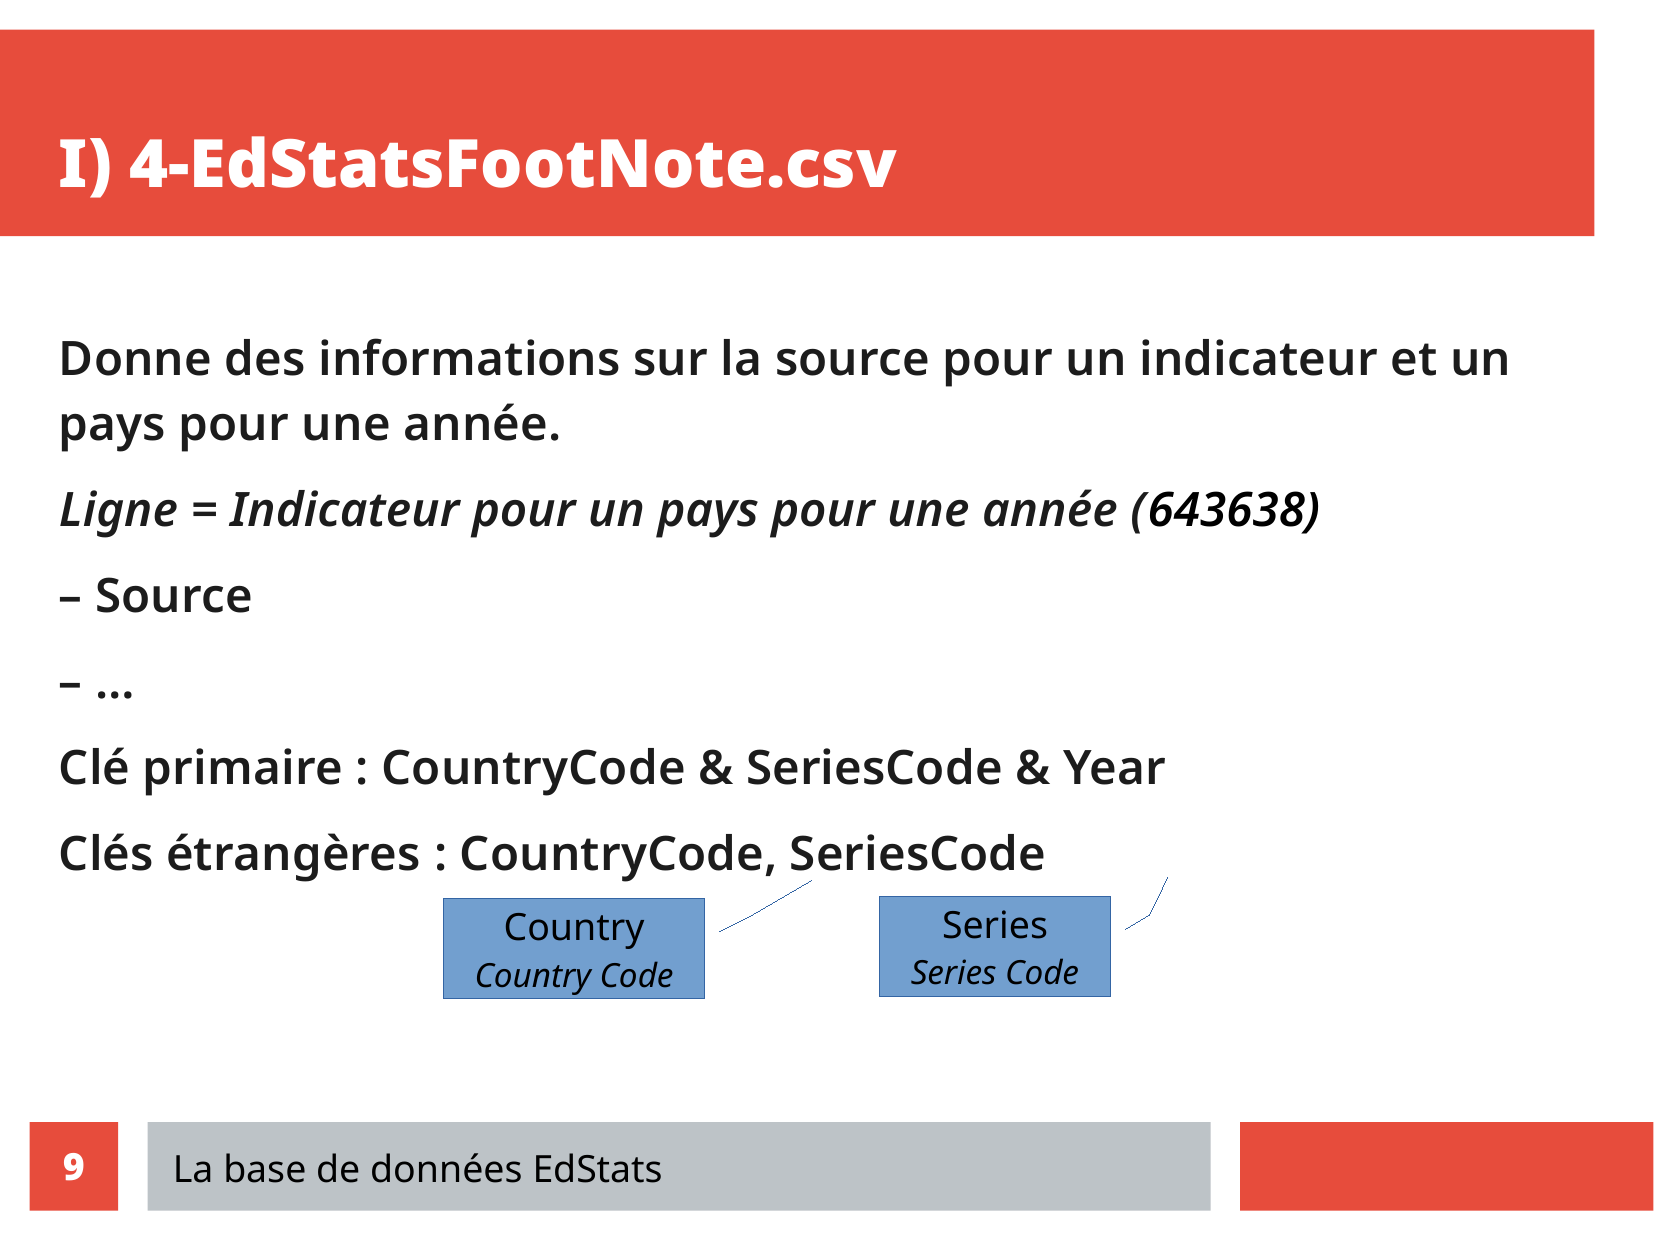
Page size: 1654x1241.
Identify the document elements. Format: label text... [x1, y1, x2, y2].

title I) 4-EdStatsFootNote.csv [59, 59, 1595, 207]
text_box Series Series Code [879, 896, 1111, 997]
list Donne des informations sur la source pour un indicateur et un pays pour une année. Ligne = Indicateur pour un pays pour une année (643638) – Source – … Clé primaire : CountryCode & SeriesCode & Year Clés étrangères : CountryCode, SeriesCode [59, 324, 1565, 890]
text_box La base de données EdStats [158, 1134, 719, 1194]
text_box Country Country Code [444, 899, 705, 999]
